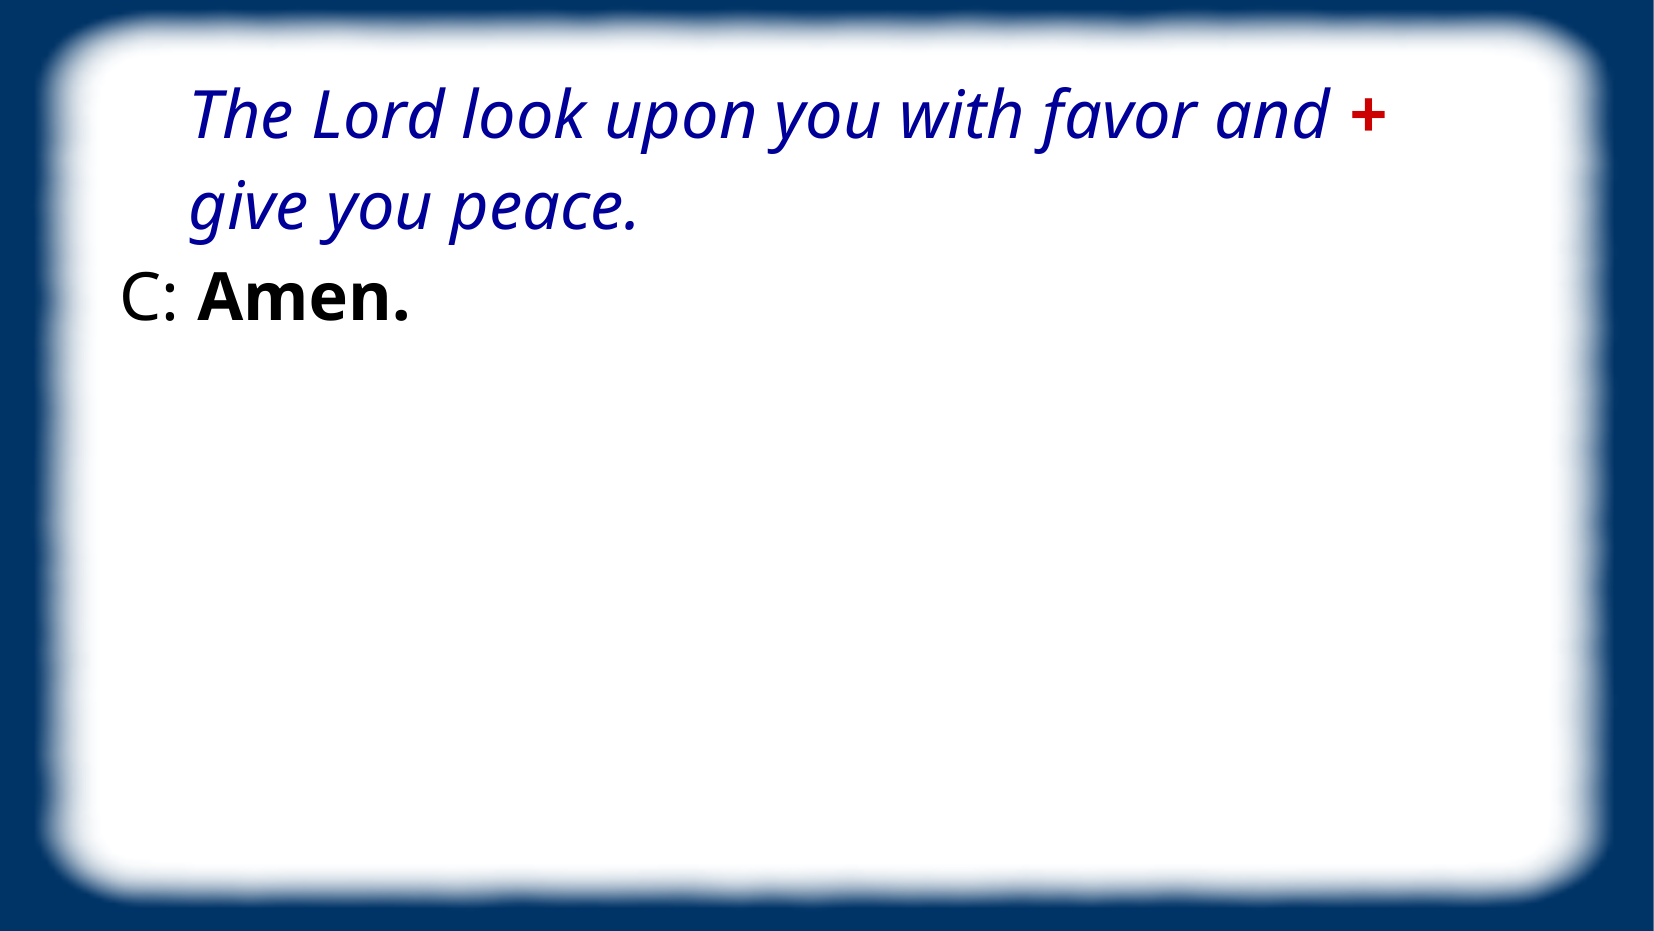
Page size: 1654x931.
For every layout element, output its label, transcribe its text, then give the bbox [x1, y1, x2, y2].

text_box The Lord look upon you with favor and + give you peace. C: Amen. [105, 60, 1546, 342]
picture [0, 0, 1654, 931]
